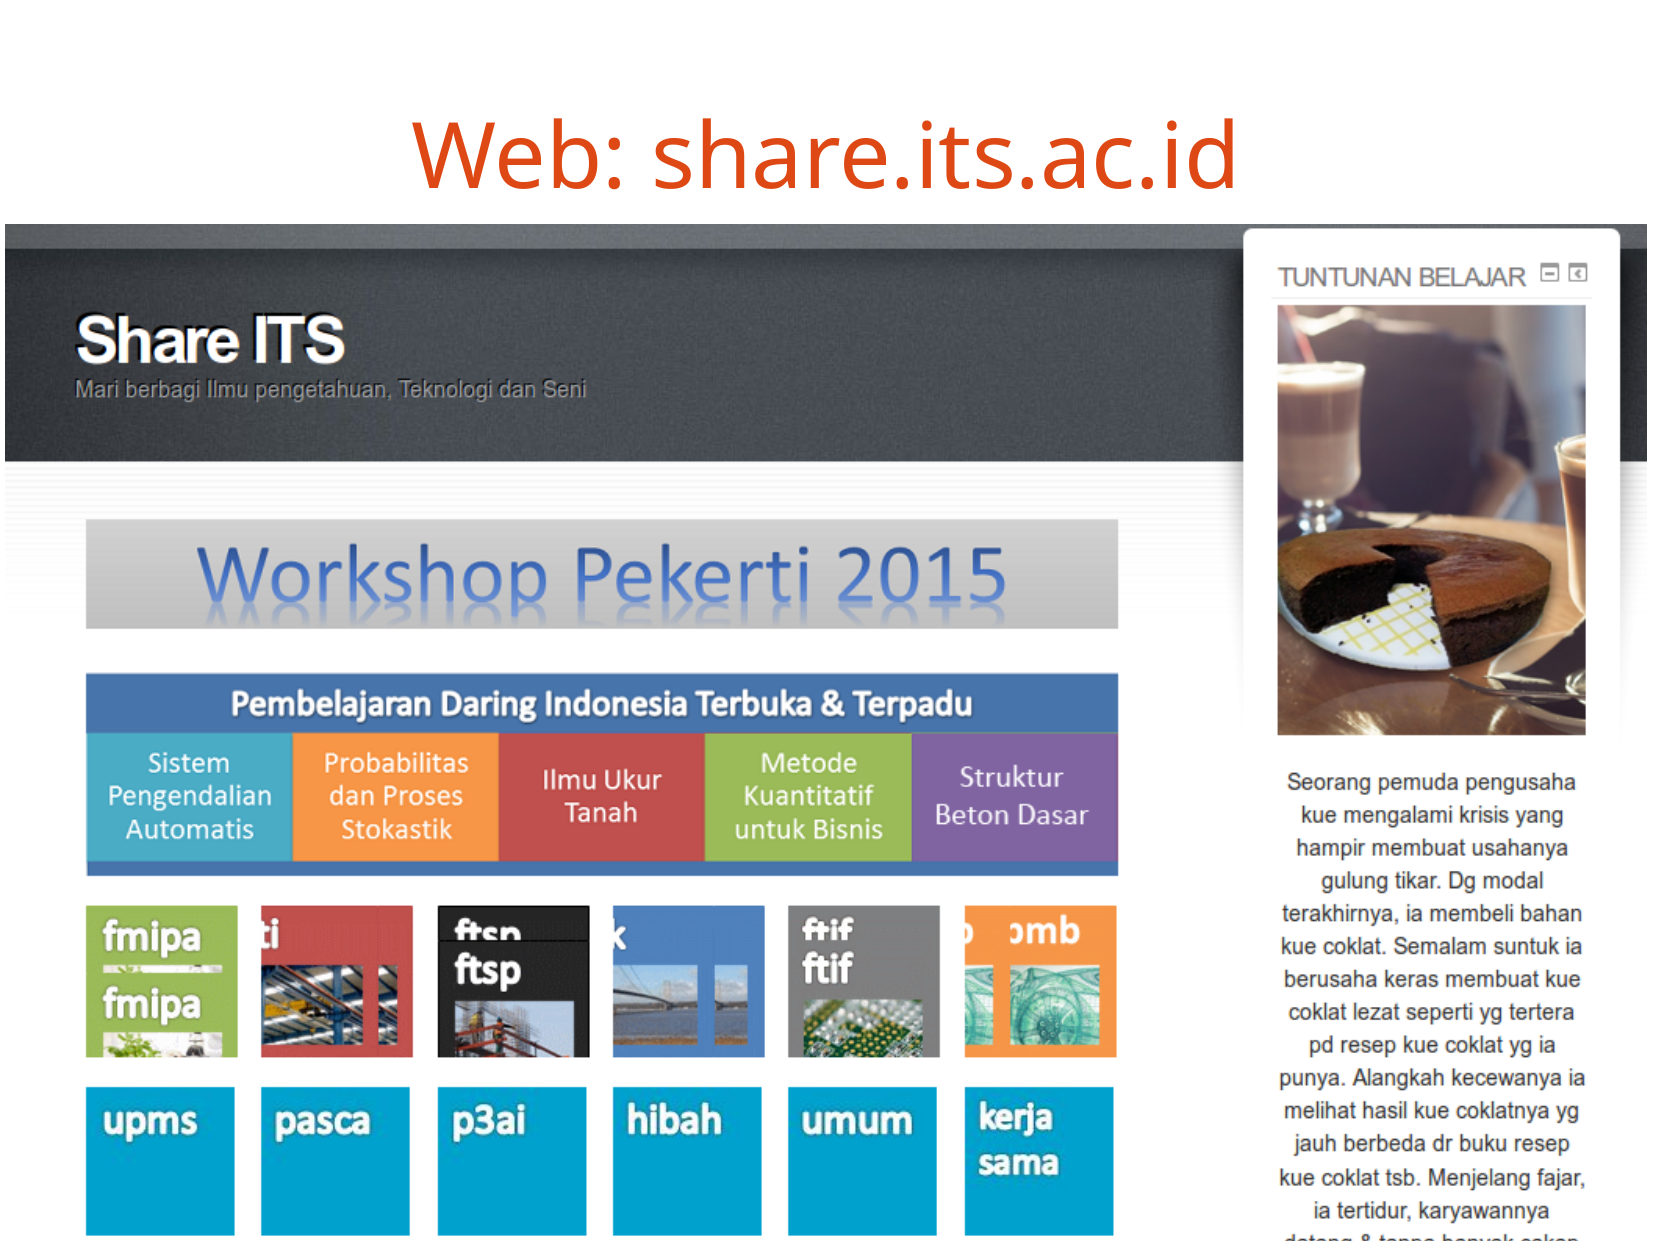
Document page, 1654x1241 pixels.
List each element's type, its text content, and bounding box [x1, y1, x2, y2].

title Web: share.its.ac.id [82, 49, 1571, 224]
picture [5, 224, 1647, 1241]
